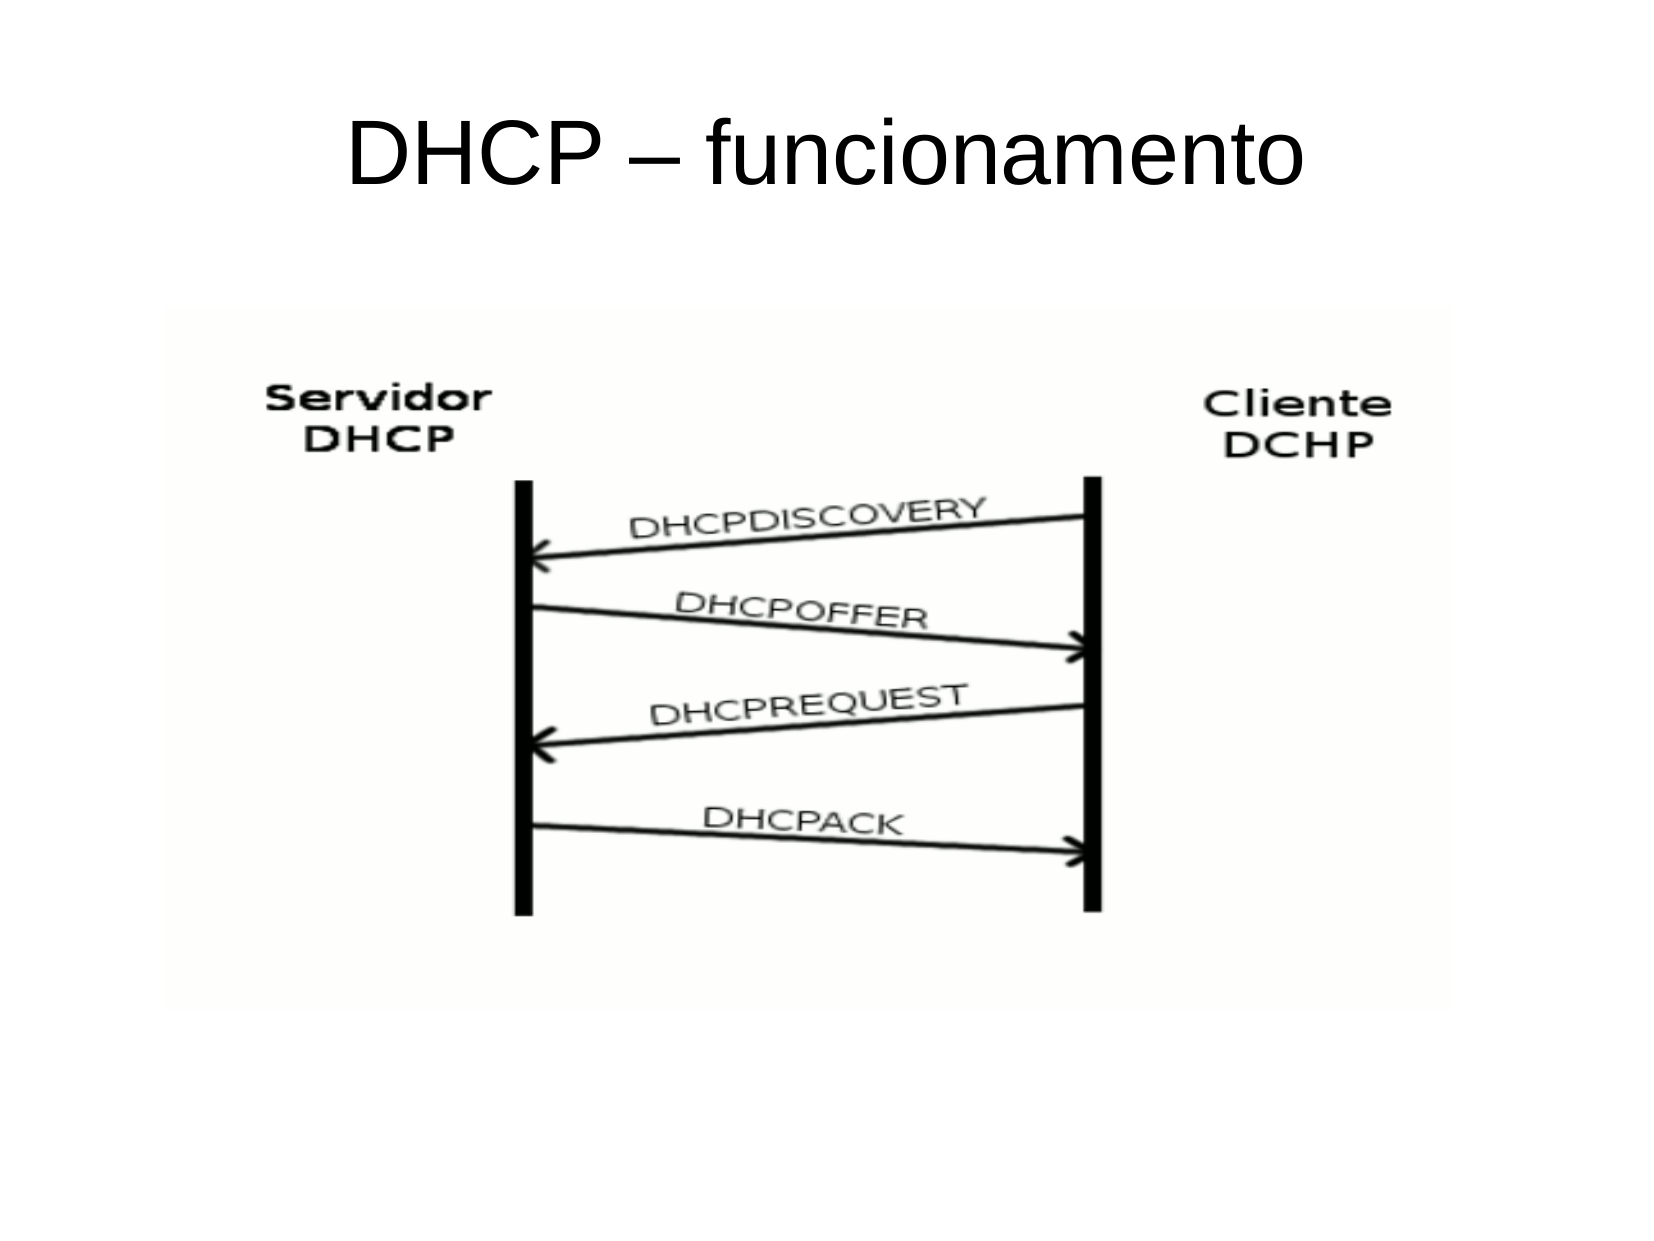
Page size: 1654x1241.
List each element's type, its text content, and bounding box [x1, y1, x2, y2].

picture [165, 307, 1453, 1010]
title DHCP – funcionamento [82, 49, 1571, 257]
